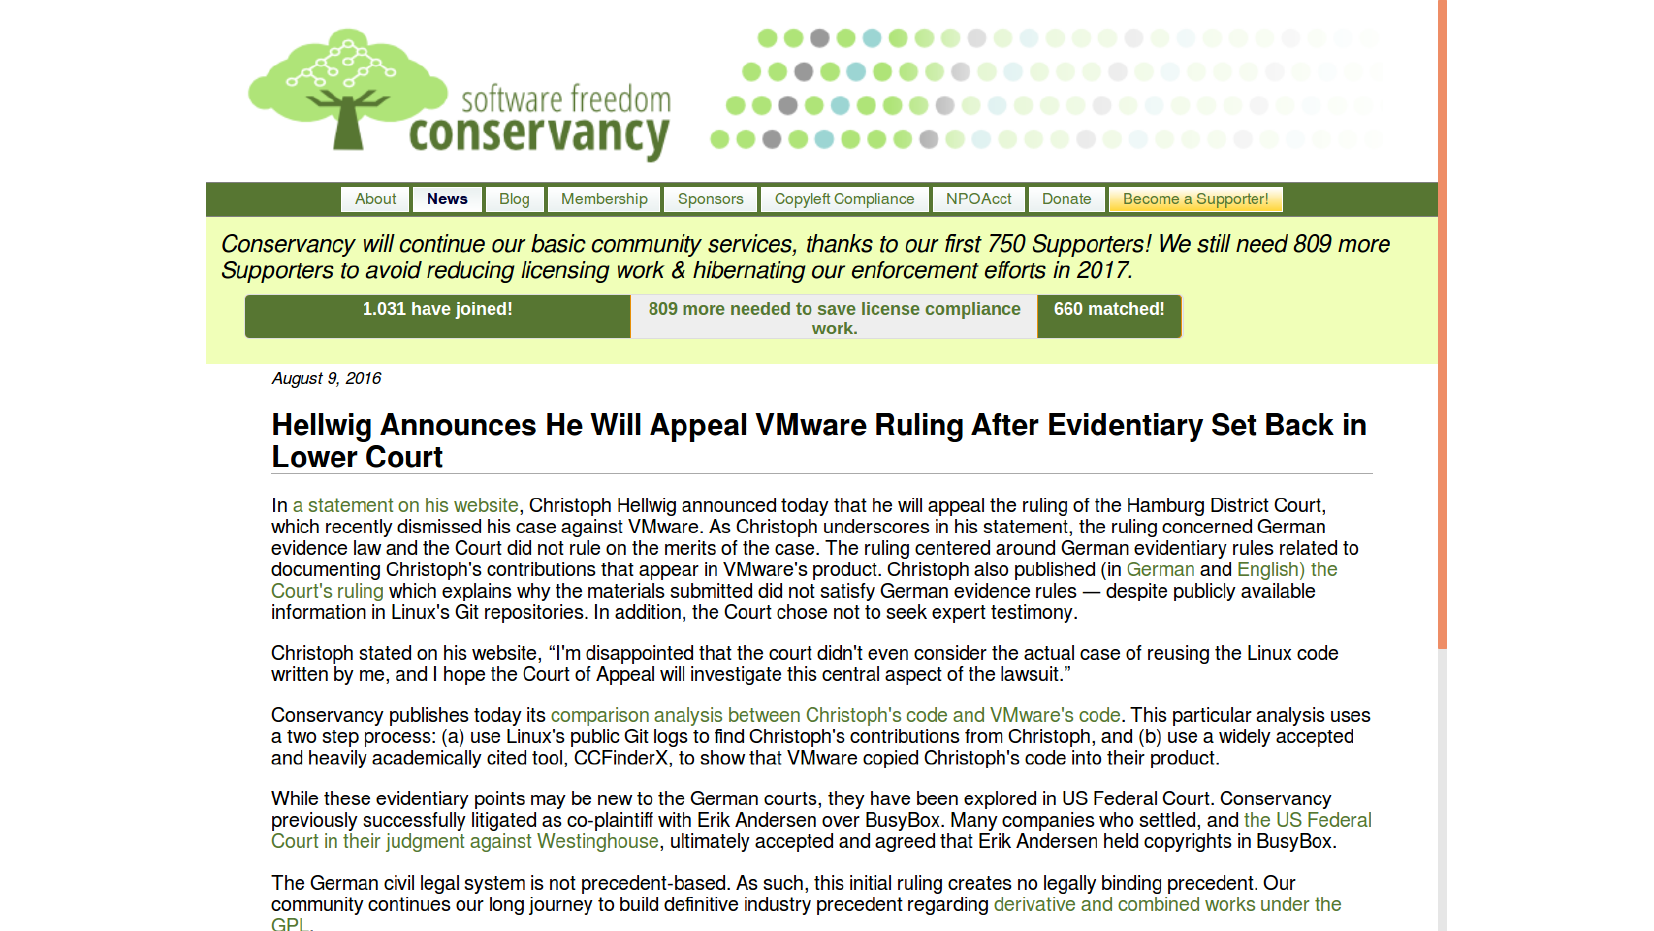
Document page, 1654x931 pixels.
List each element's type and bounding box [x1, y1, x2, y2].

picture [206, 0, 1447, 931]
